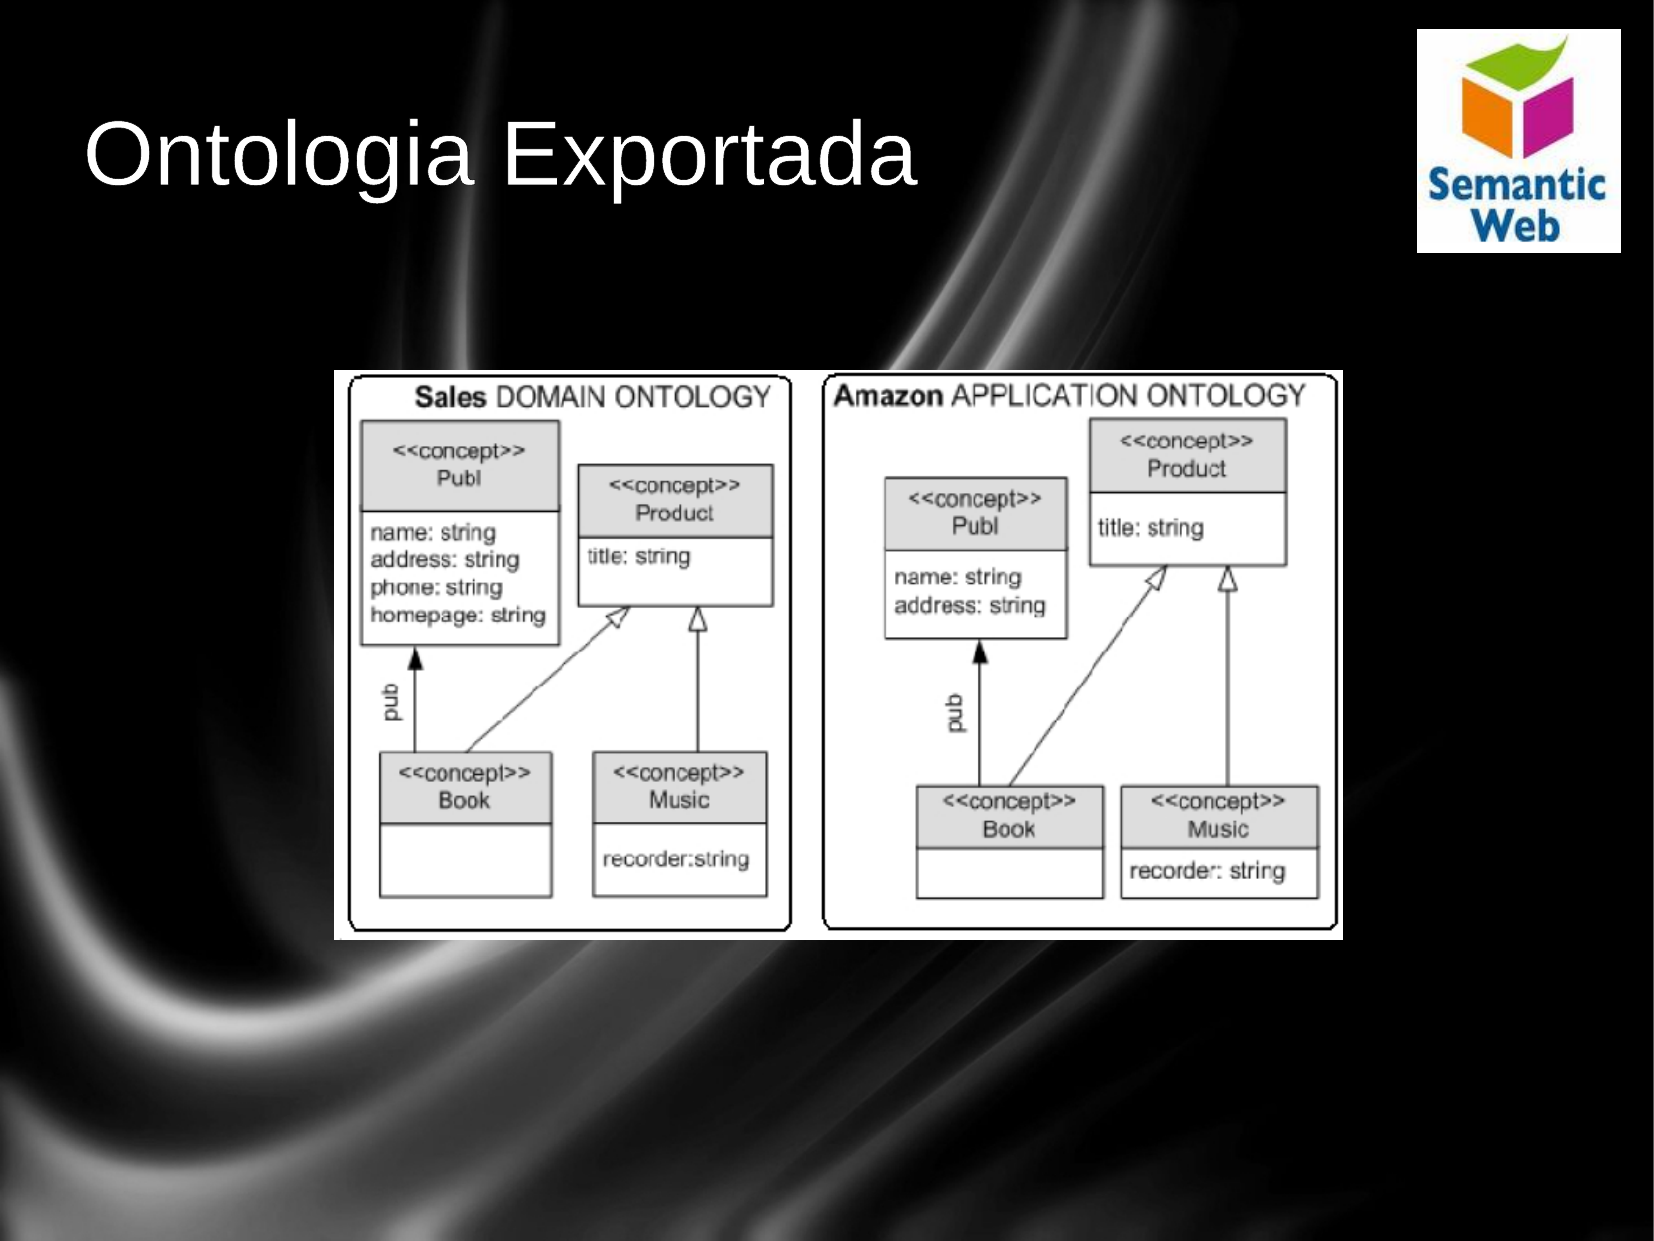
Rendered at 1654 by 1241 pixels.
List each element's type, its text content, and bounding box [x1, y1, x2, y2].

title Ontologia Exportada [82, 49, 1359, 257]
picture [0, 0, 1654, 1241]
